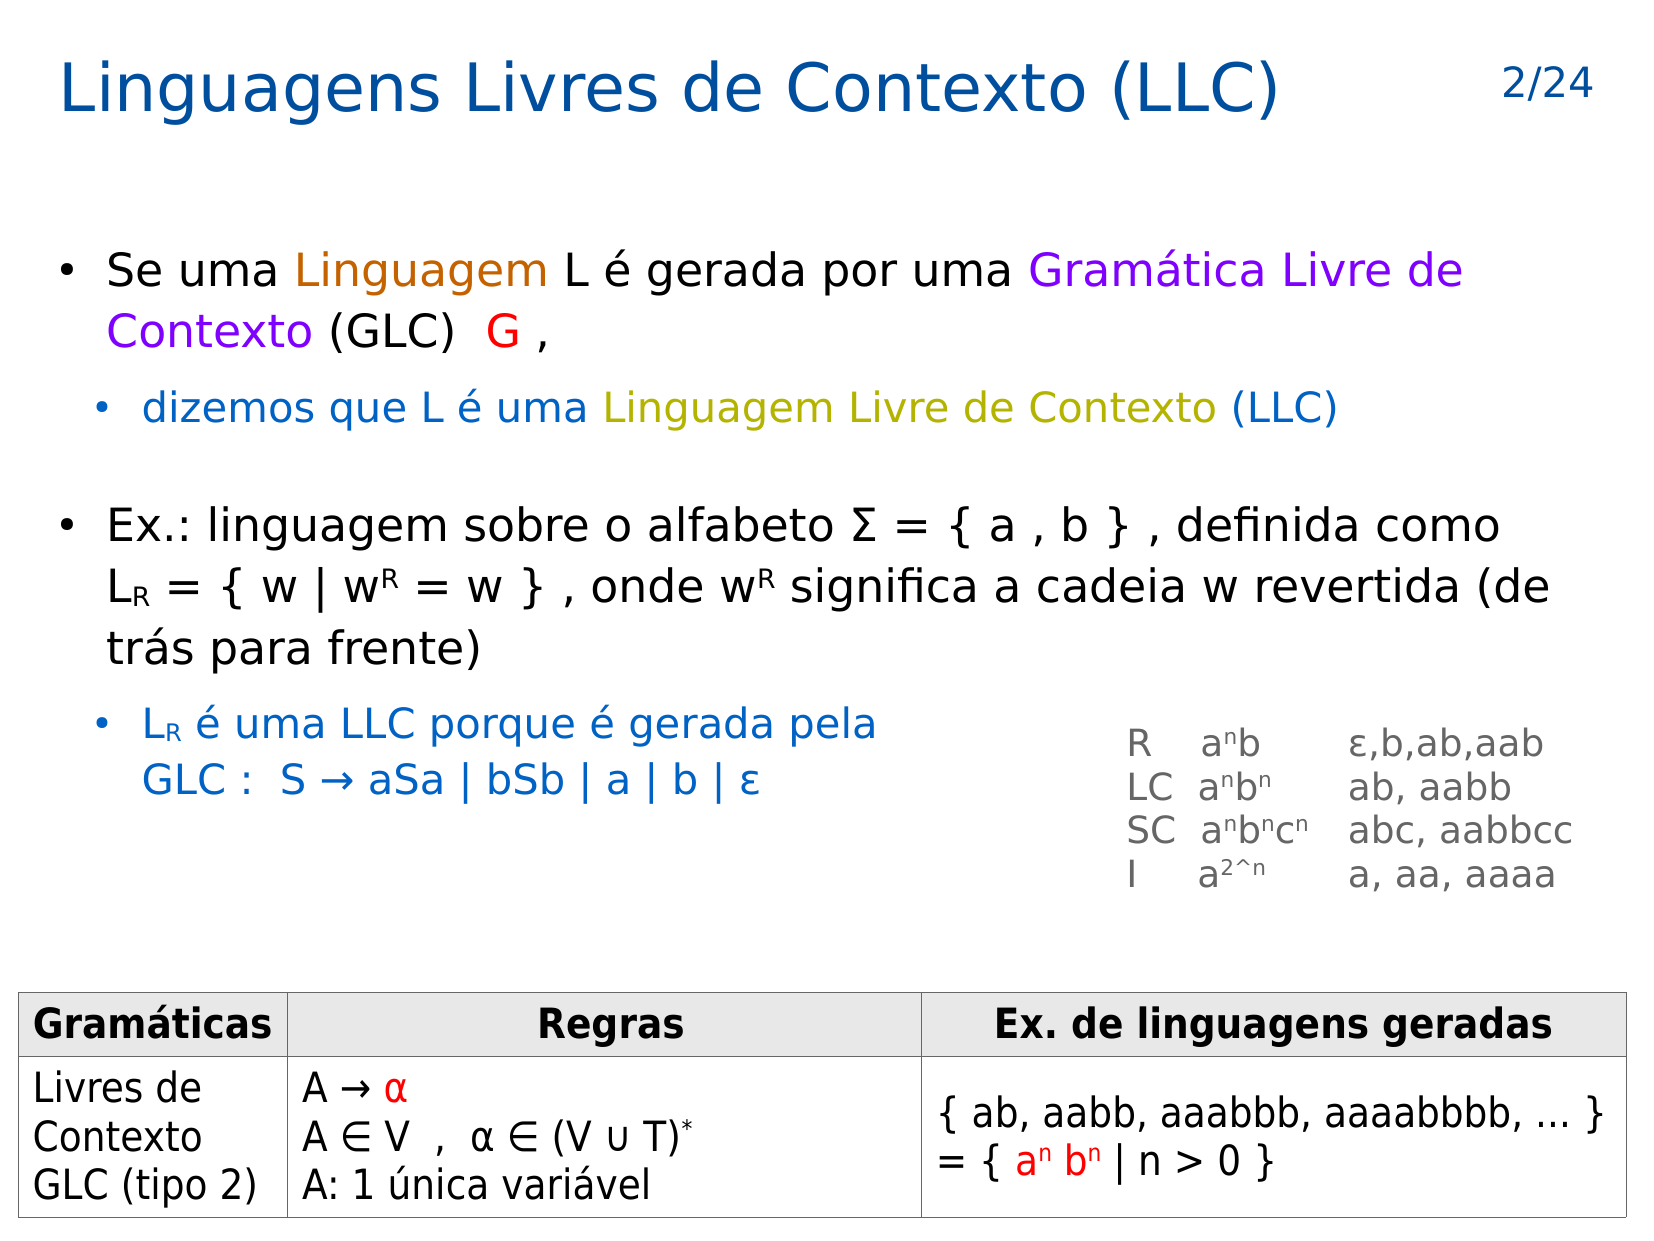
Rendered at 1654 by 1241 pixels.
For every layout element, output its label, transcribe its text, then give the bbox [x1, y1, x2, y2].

title Linguagens Livres de Contexto (LLC) [59, 29, 1625, 148]
table_header Ex. de linguagens geradas [922, 993, 1626, 1056]
table_cell { ab, aabb, aaabbb, aaaabbbb, ... } = { an bn | n > 0 } [922, 1057, 1626, 1217]
table_header Regras [288, 993, 921, 1056]
text_box R anb ε,b,ab,aab LC anbn ab, aabb SC anbncn abc, aabbcc I a2^n a, aa, aaaa [1111, 714, 1628, 925]
list Se uma Linguagem L é gerada por uma Gramática Livre de Contexto (GLC) G , dizemos que L é uma Linguagem Livre de Contexto (LLC) Ex.: linguagem sobre o alfabeto Σ = { a , b } , definida como LR = { w | wR = w } , onde wR significa a cadeia w revertida (de trás para frente) LR é uma LLC porque é gerada pela GLC : S → aSa | bSb | a | b | ε [59, 236, 1595, 992]
table_header Gramáticas [19, 993, 287, 1056]
table_cell Livres de Contexto GLC (tipo 2) [19, 1057, 287, 1217]
table_cell A → α A ∈ V , α ∈ (V ∪ T)* A: 1 única variável [288, 1057, 921, 1217]
